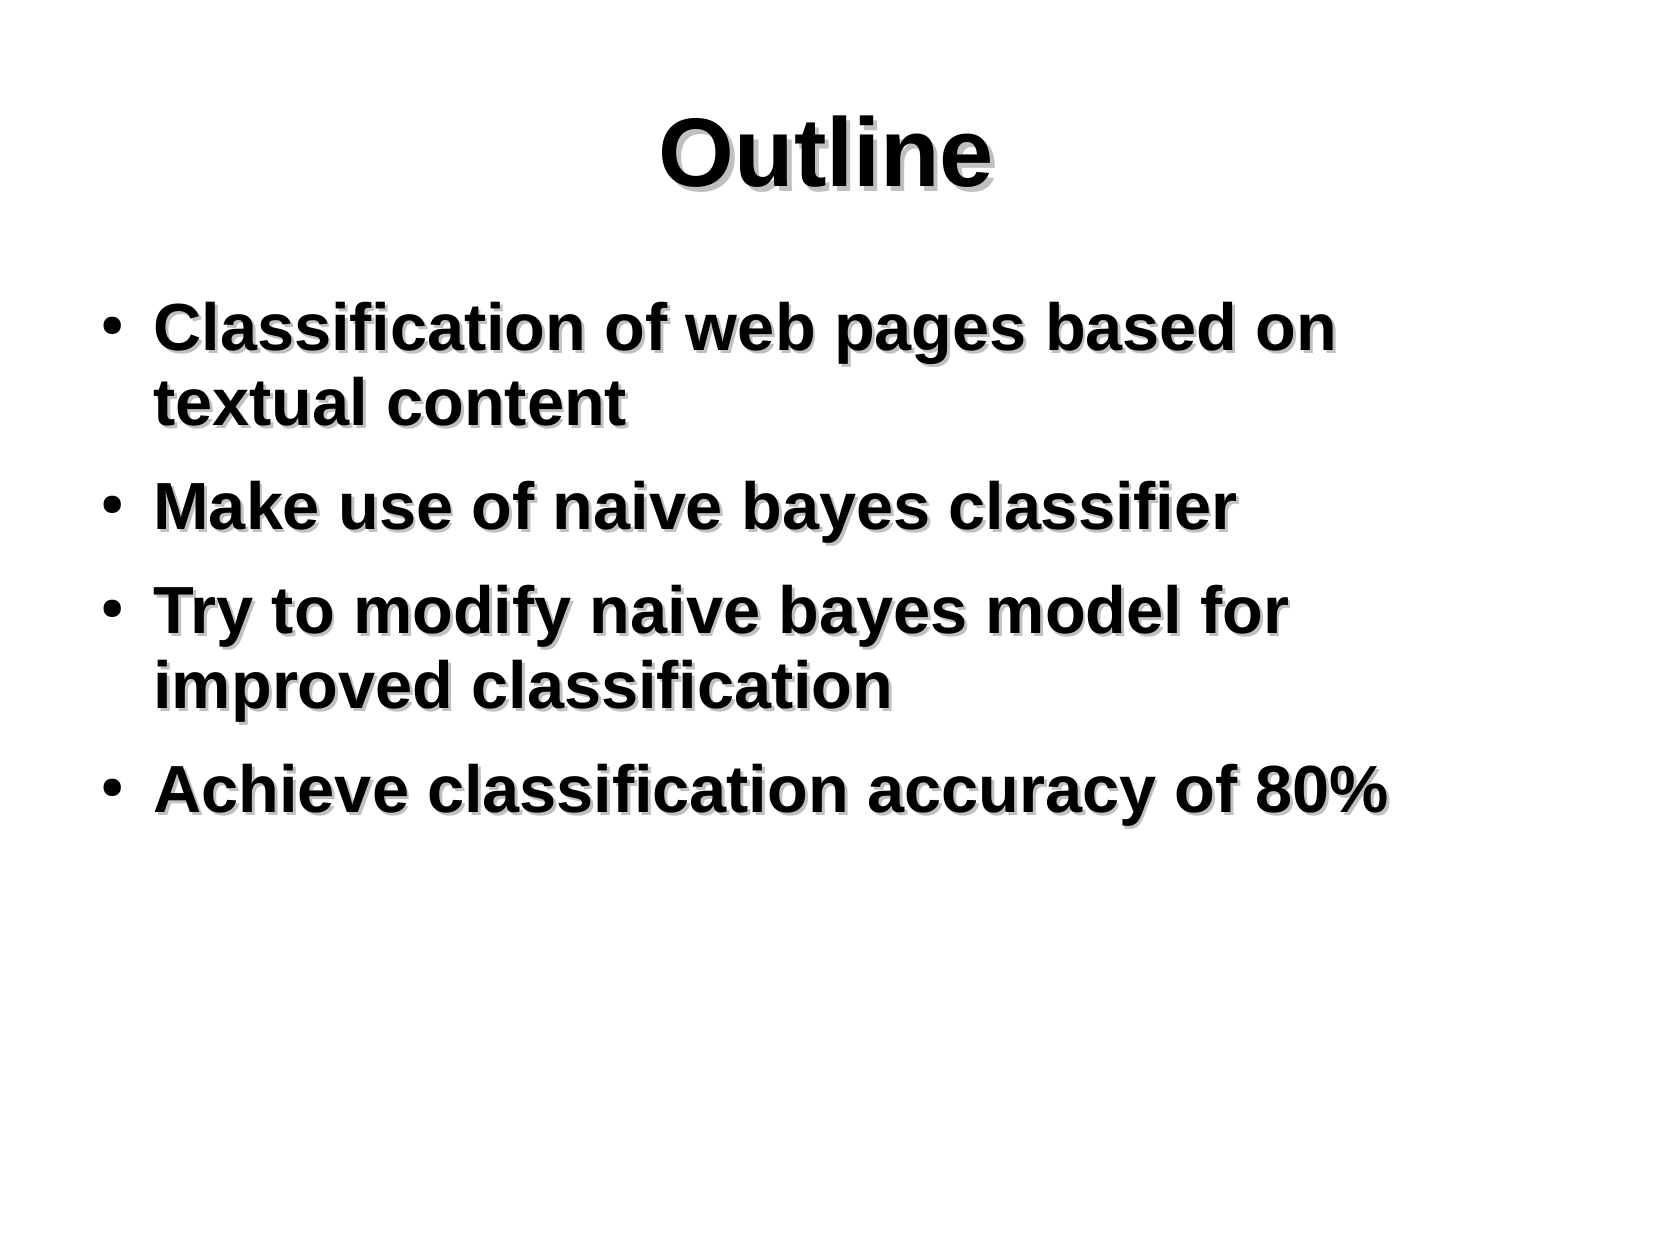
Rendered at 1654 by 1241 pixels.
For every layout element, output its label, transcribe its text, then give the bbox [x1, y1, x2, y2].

title Outline [82, 49, 1571, 257]
list Classification of web pages based on textual content Make use of naive bayes classifier Try to modify naive bayes model for improved classification Achieve classification accuracy of 80% [82, 290, 1571, 1010]
